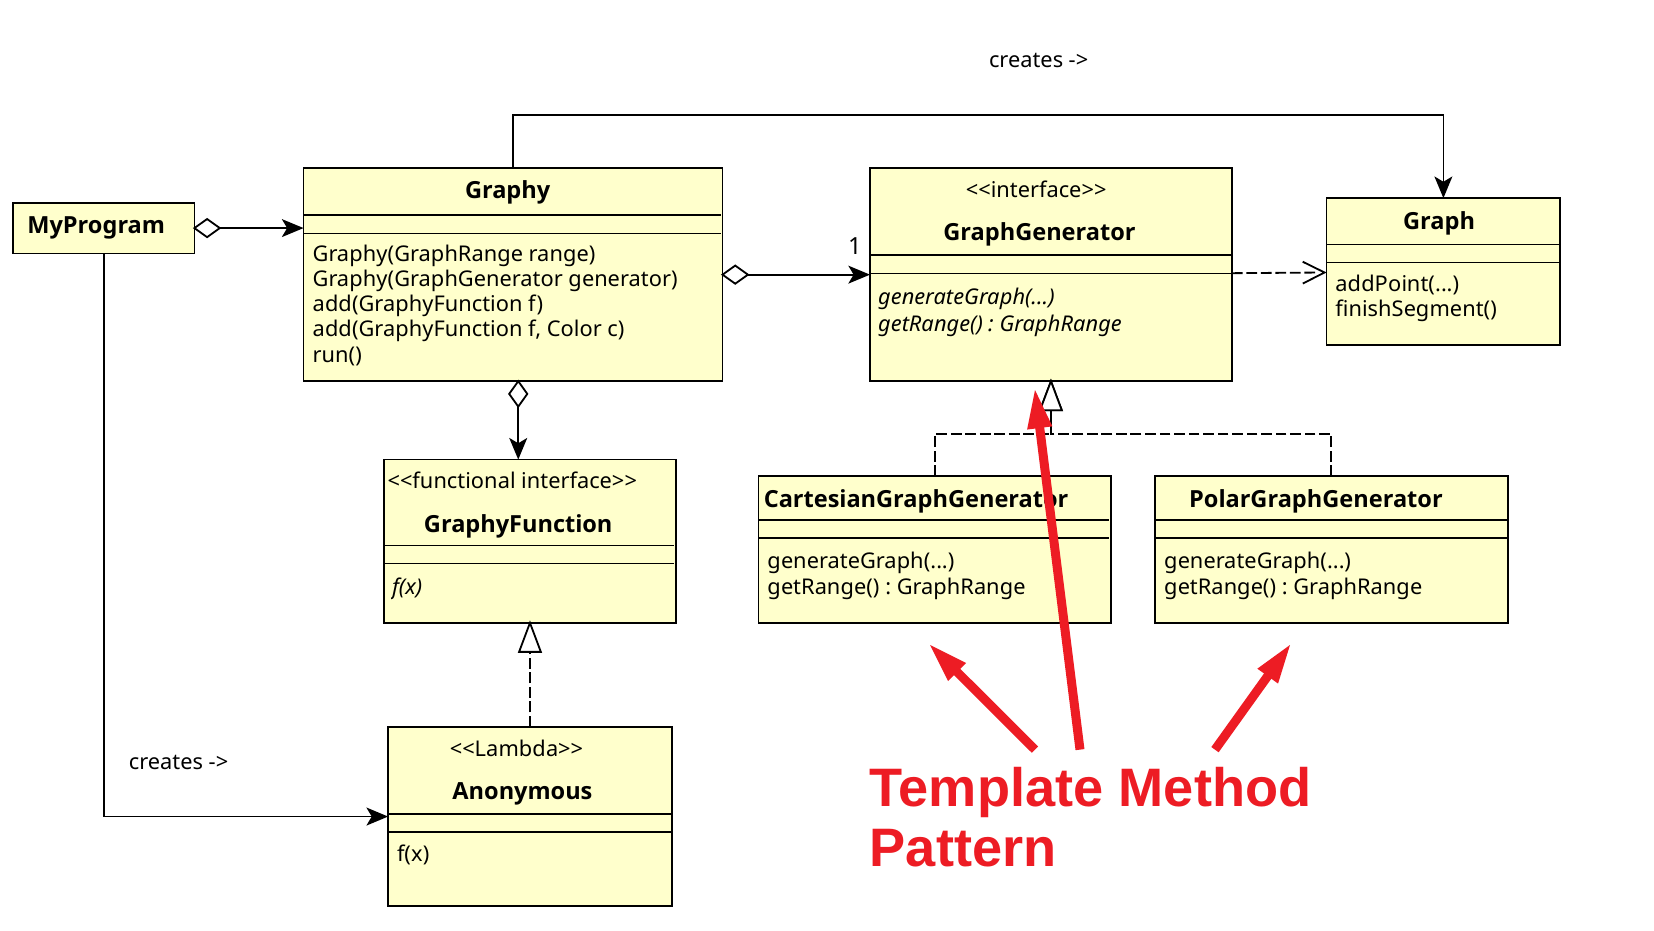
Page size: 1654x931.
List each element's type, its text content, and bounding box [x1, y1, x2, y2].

text_box Template Method Pattern [855, 749, 1471, 886]
picture [0, 15, 1591, 931]
